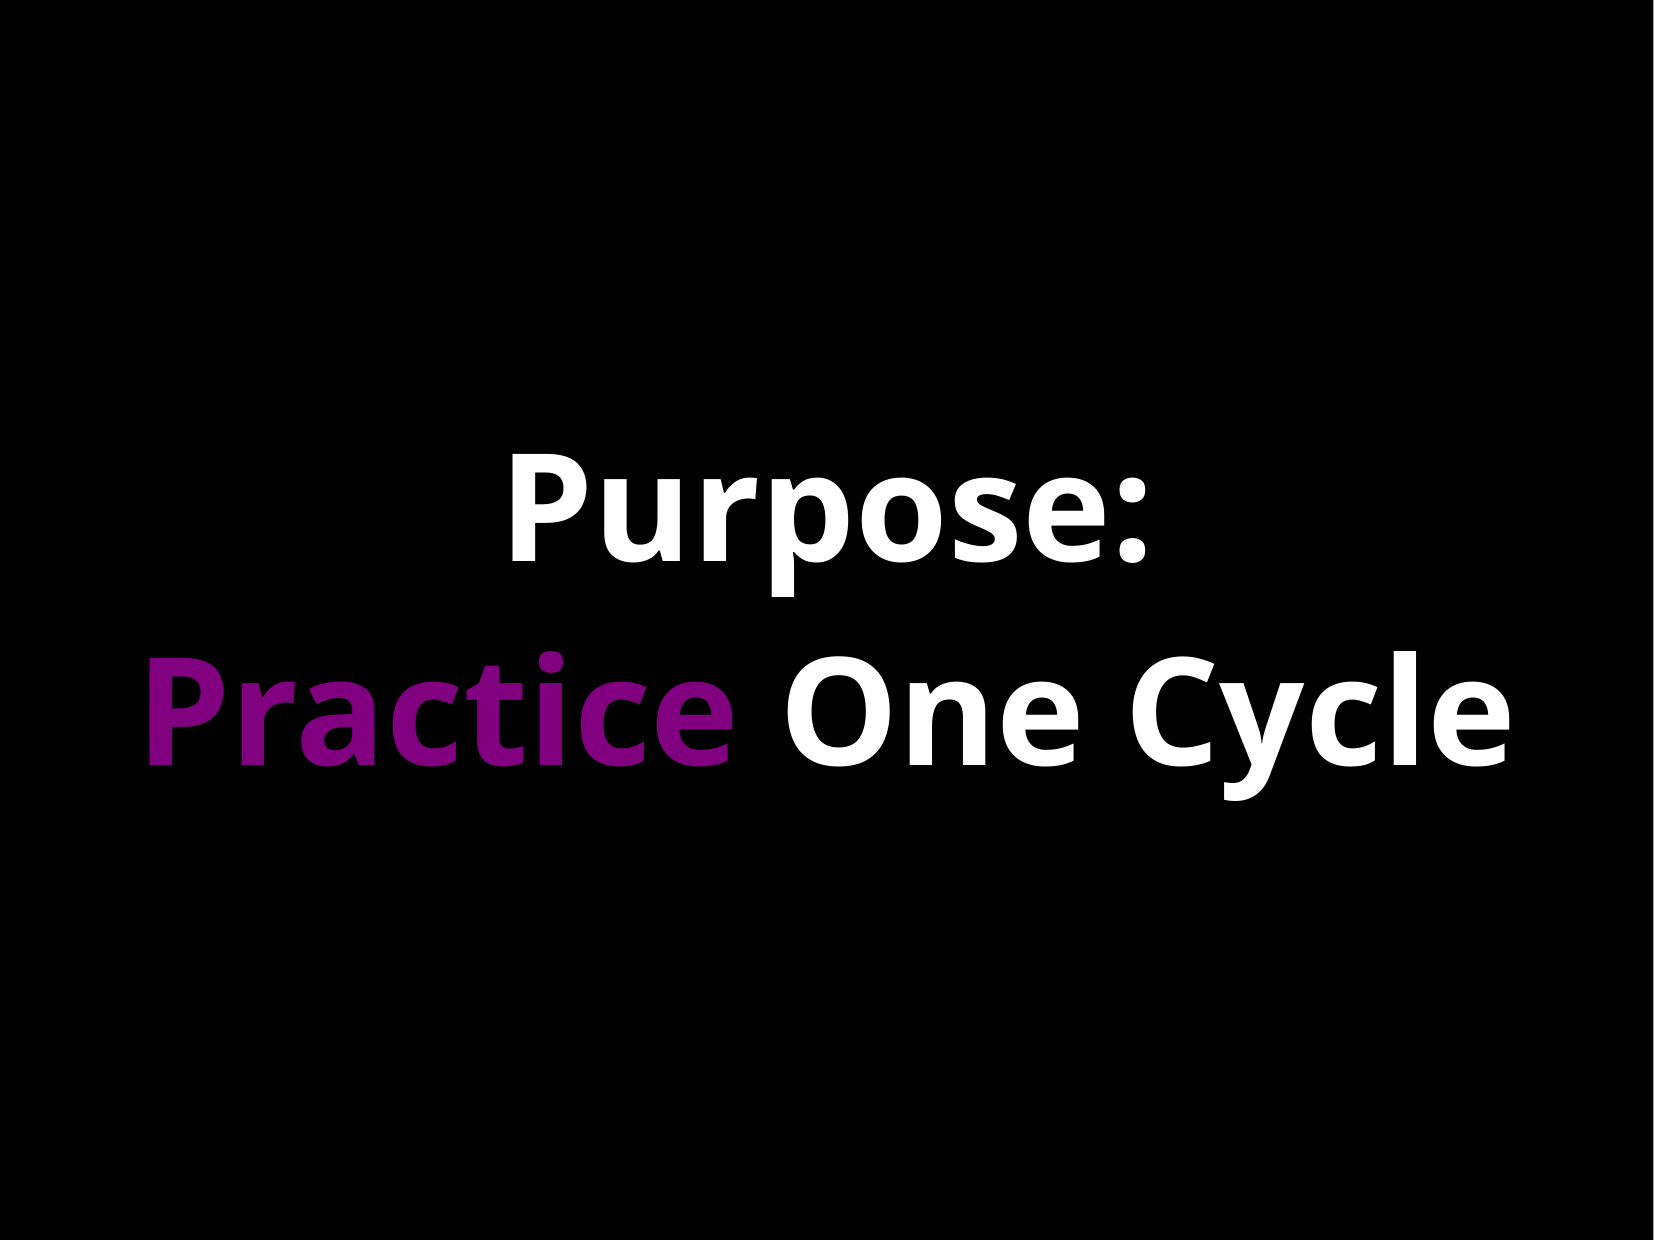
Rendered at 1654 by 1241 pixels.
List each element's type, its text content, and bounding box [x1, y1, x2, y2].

title Purpose: Practice One Cycle [82, 66, 1571, 1145]
